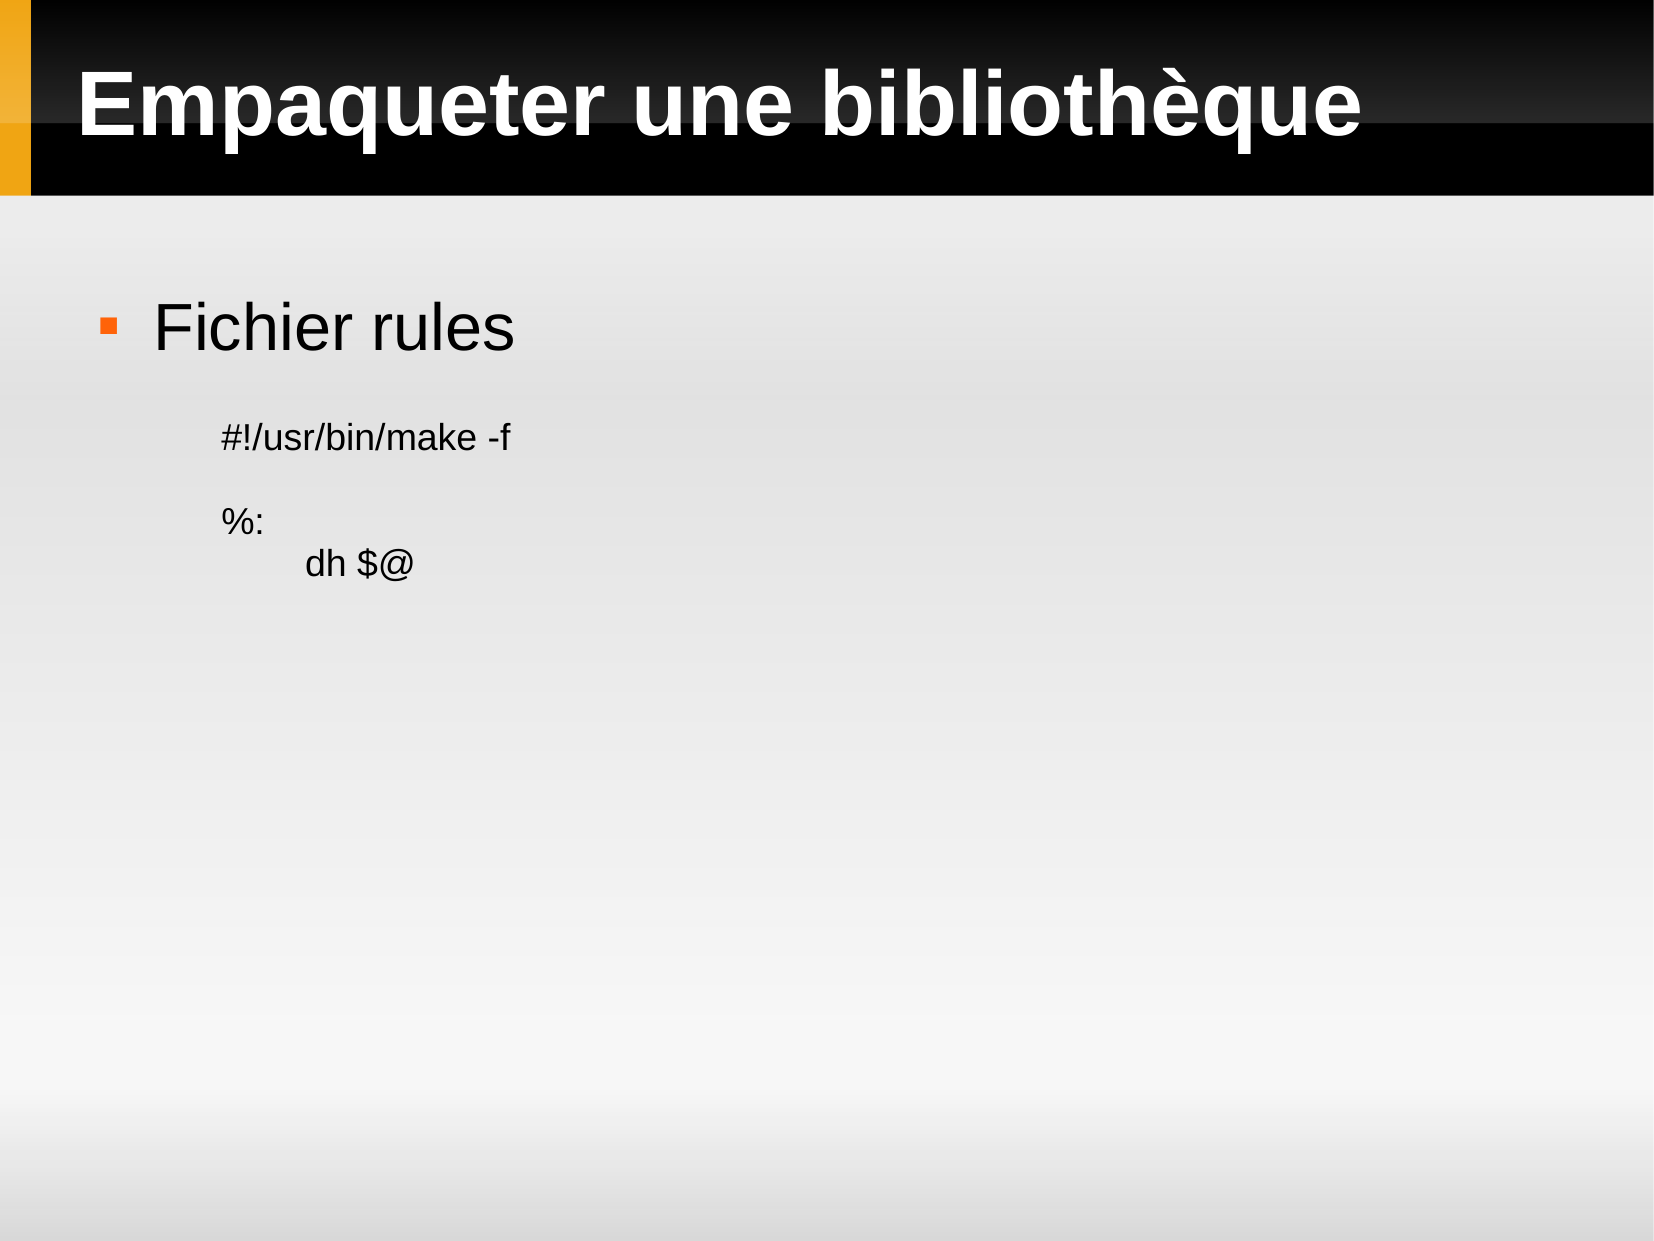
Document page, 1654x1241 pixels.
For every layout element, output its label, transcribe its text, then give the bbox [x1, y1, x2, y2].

list Fichier rules [82, 290, 1571, 384]
picture [0, 0, 1654, 1241]
text_box #!/usr/bin/make -f %: dh $@ [206, 409, 525, 593]
title Empaqueter une bibliothèque [76, 0, 1565, 208]
